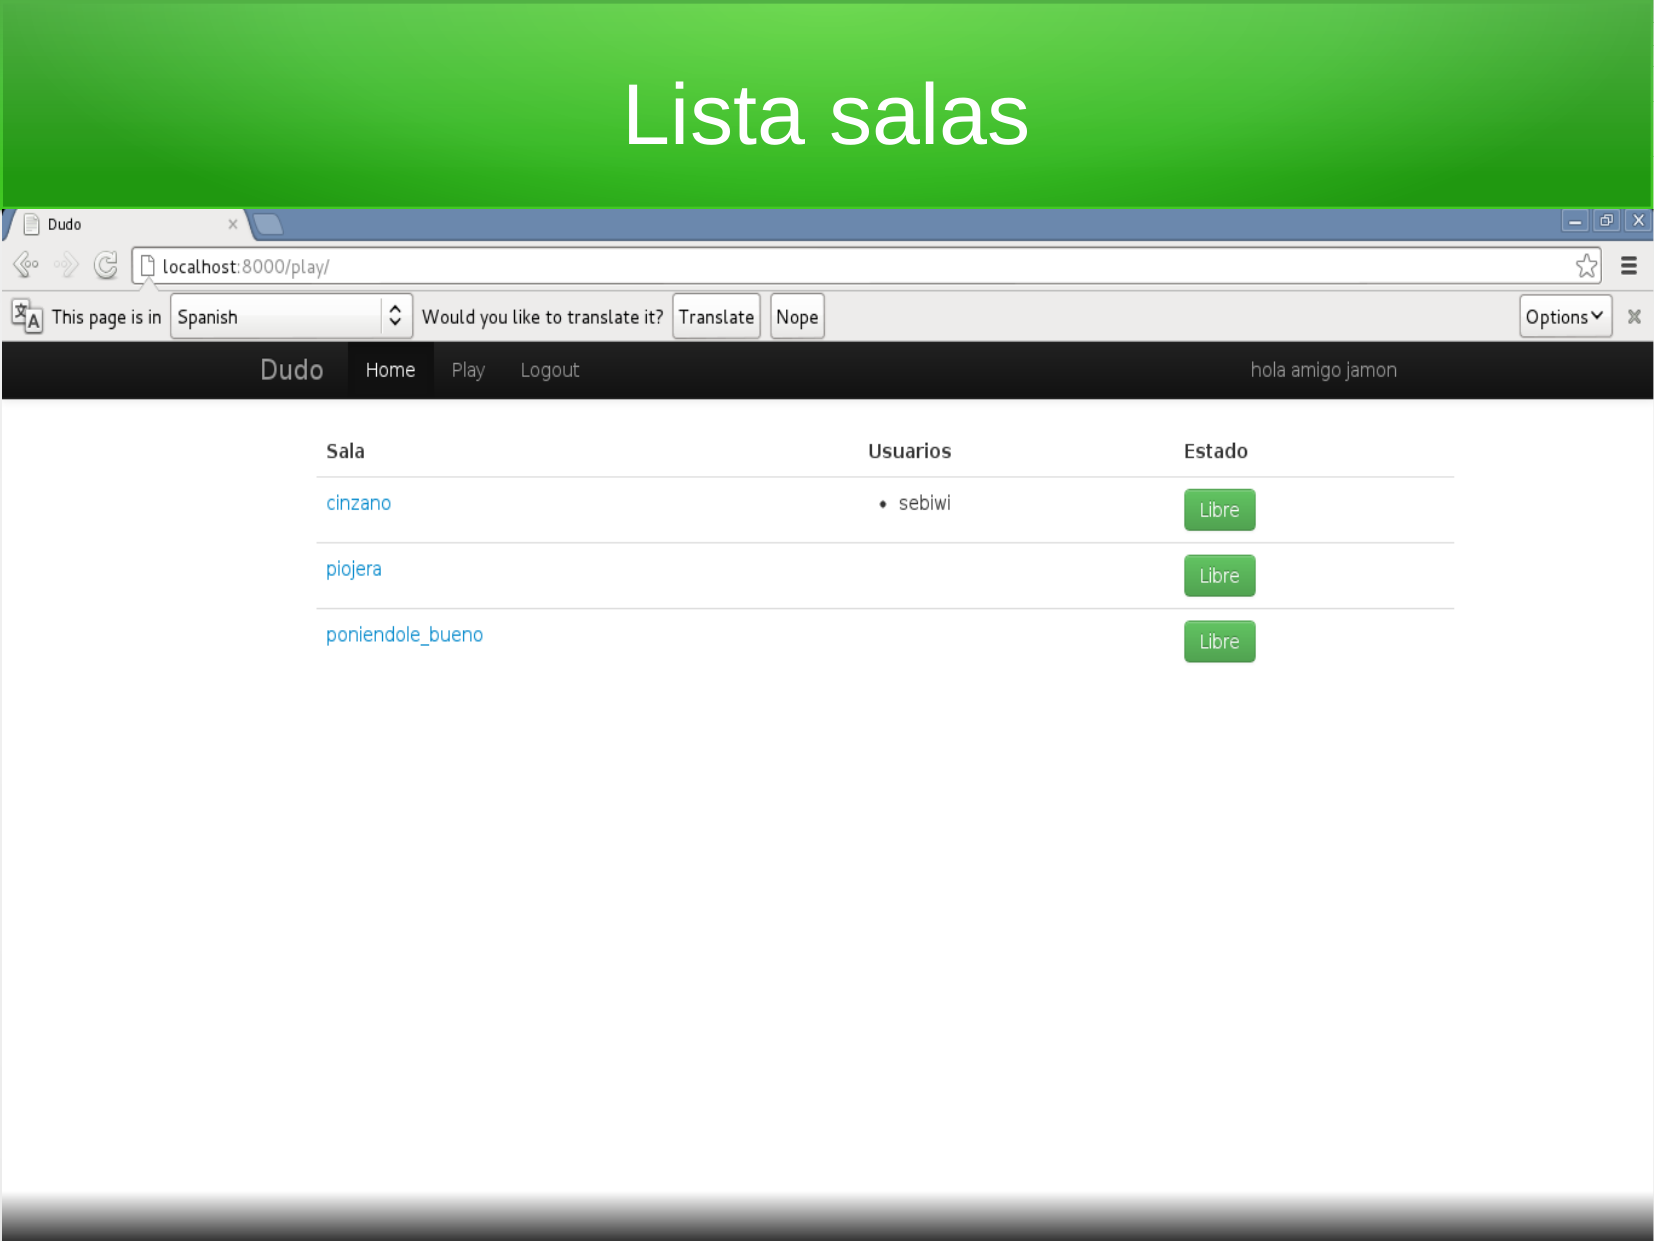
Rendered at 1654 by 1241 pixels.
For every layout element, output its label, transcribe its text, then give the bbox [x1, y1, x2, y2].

picture [2, 209, 1654, 1241]
title Lista salas [82, 49, 1571, 179]
